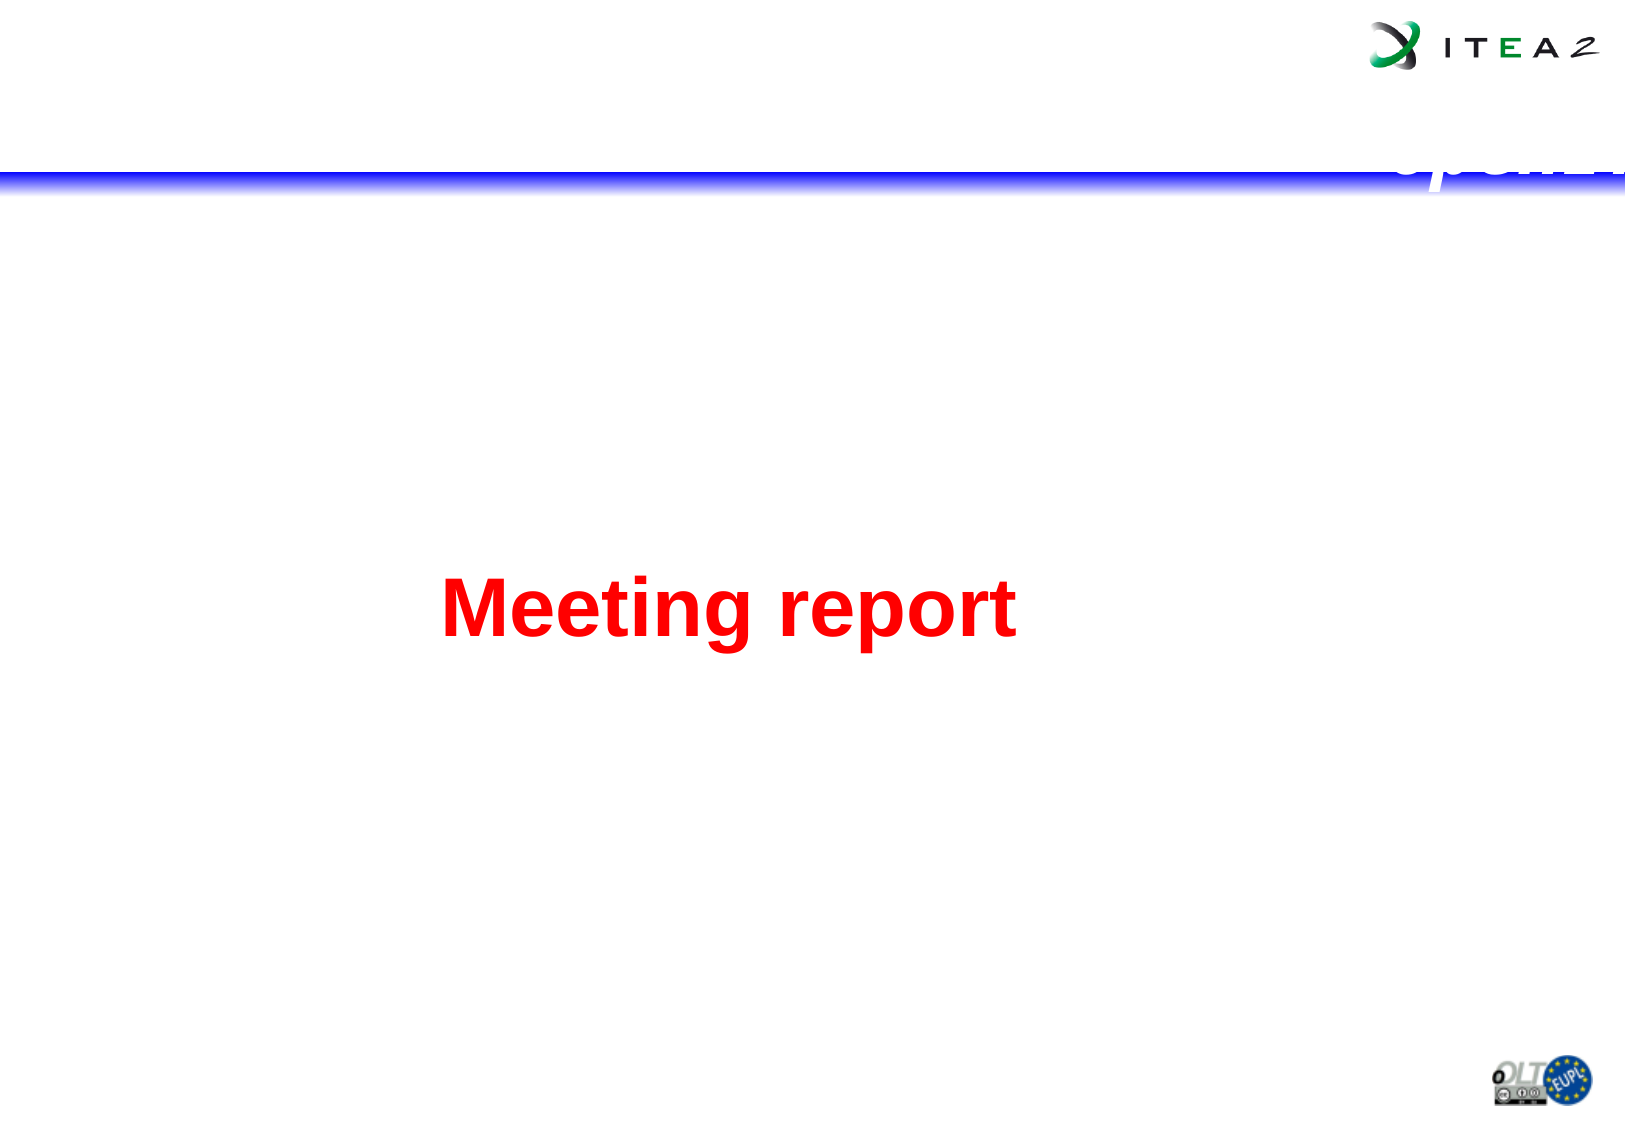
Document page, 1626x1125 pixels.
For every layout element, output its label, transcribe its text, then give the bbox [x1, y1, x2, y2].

picture [1348, 21, 1625, 70]
picture [1492, 1055, 1593, 1106]
text_box Meeting report [425, 553, 1033, 662]
